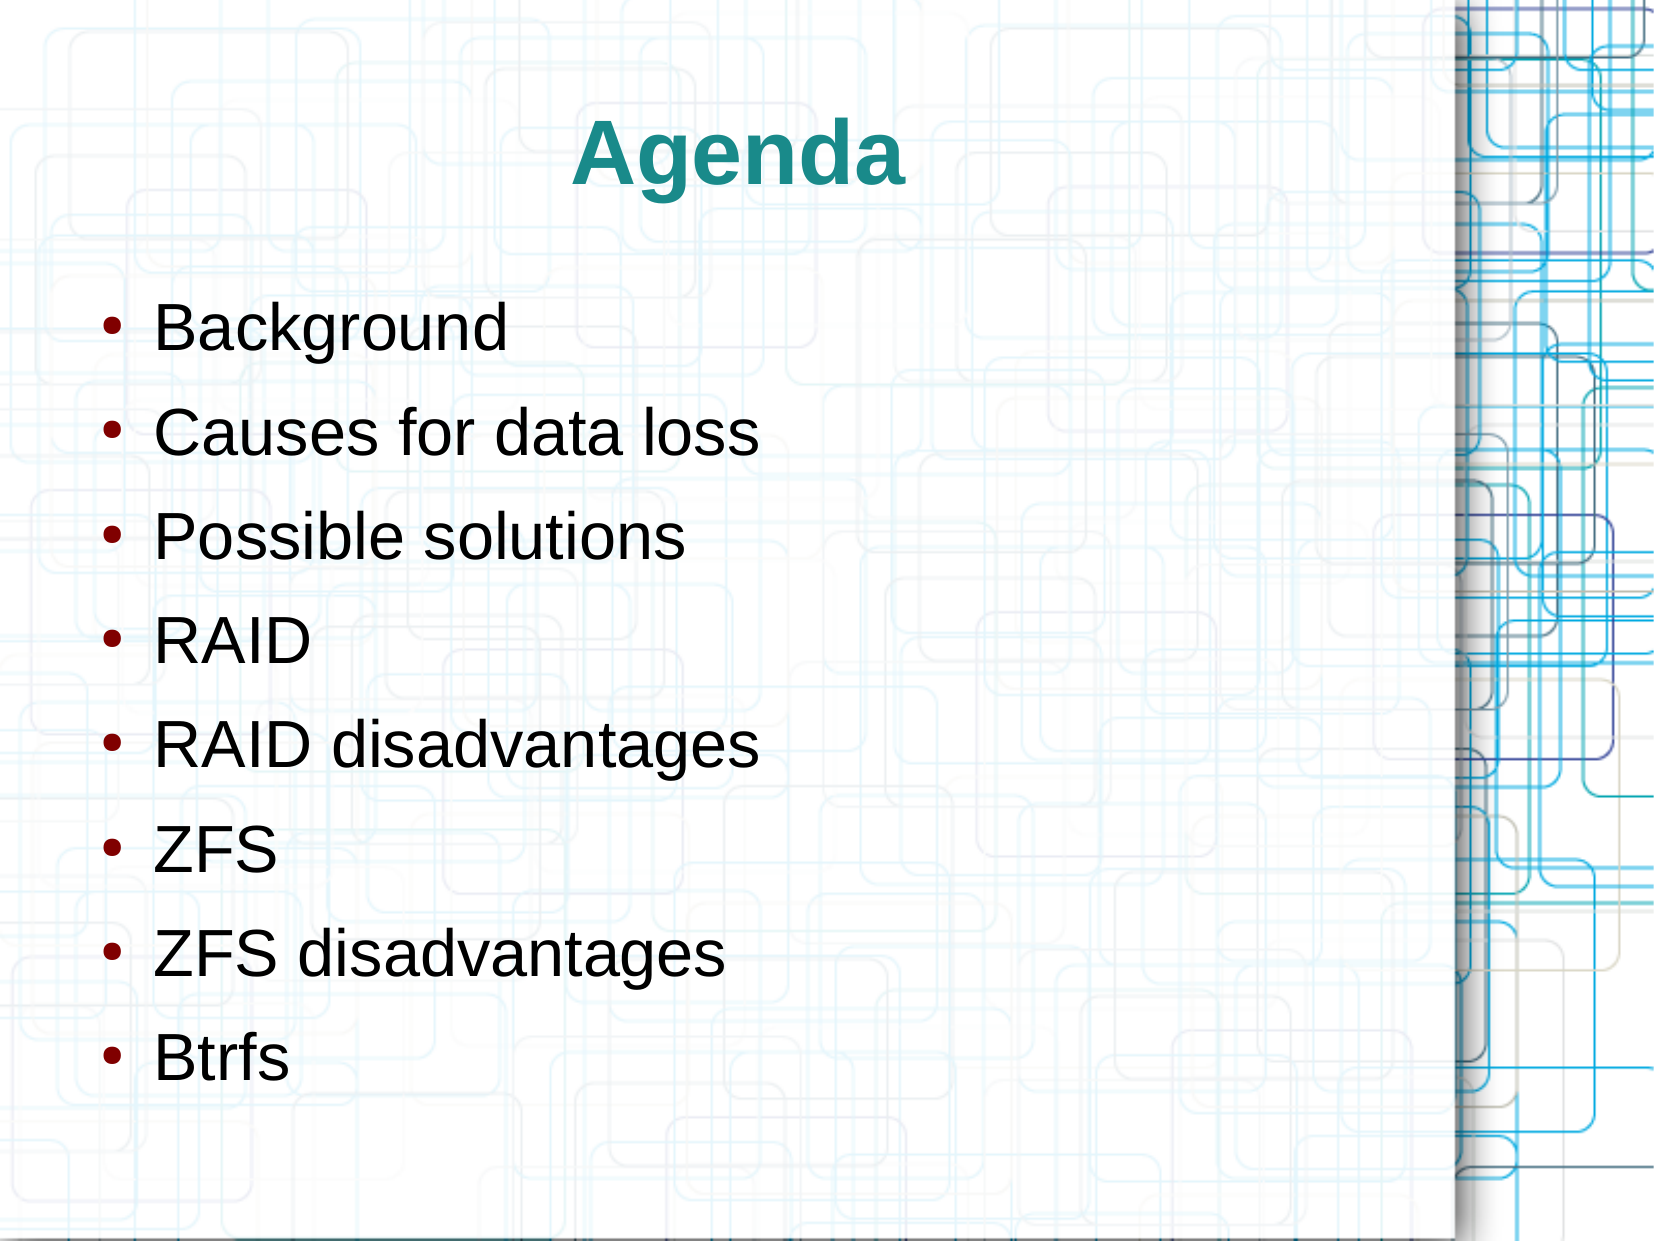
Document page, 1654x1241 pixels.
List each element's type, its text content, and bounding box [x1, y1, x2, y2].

list Background Causes for data loss Possible solutions RAID RAID disadvantages ZFS ZFS disadvantages Btrfs [82, 290, 1418, 1200]
picture [0, 0, 1654, 1241]
title Agenda [59, 49, 1418, 257]
